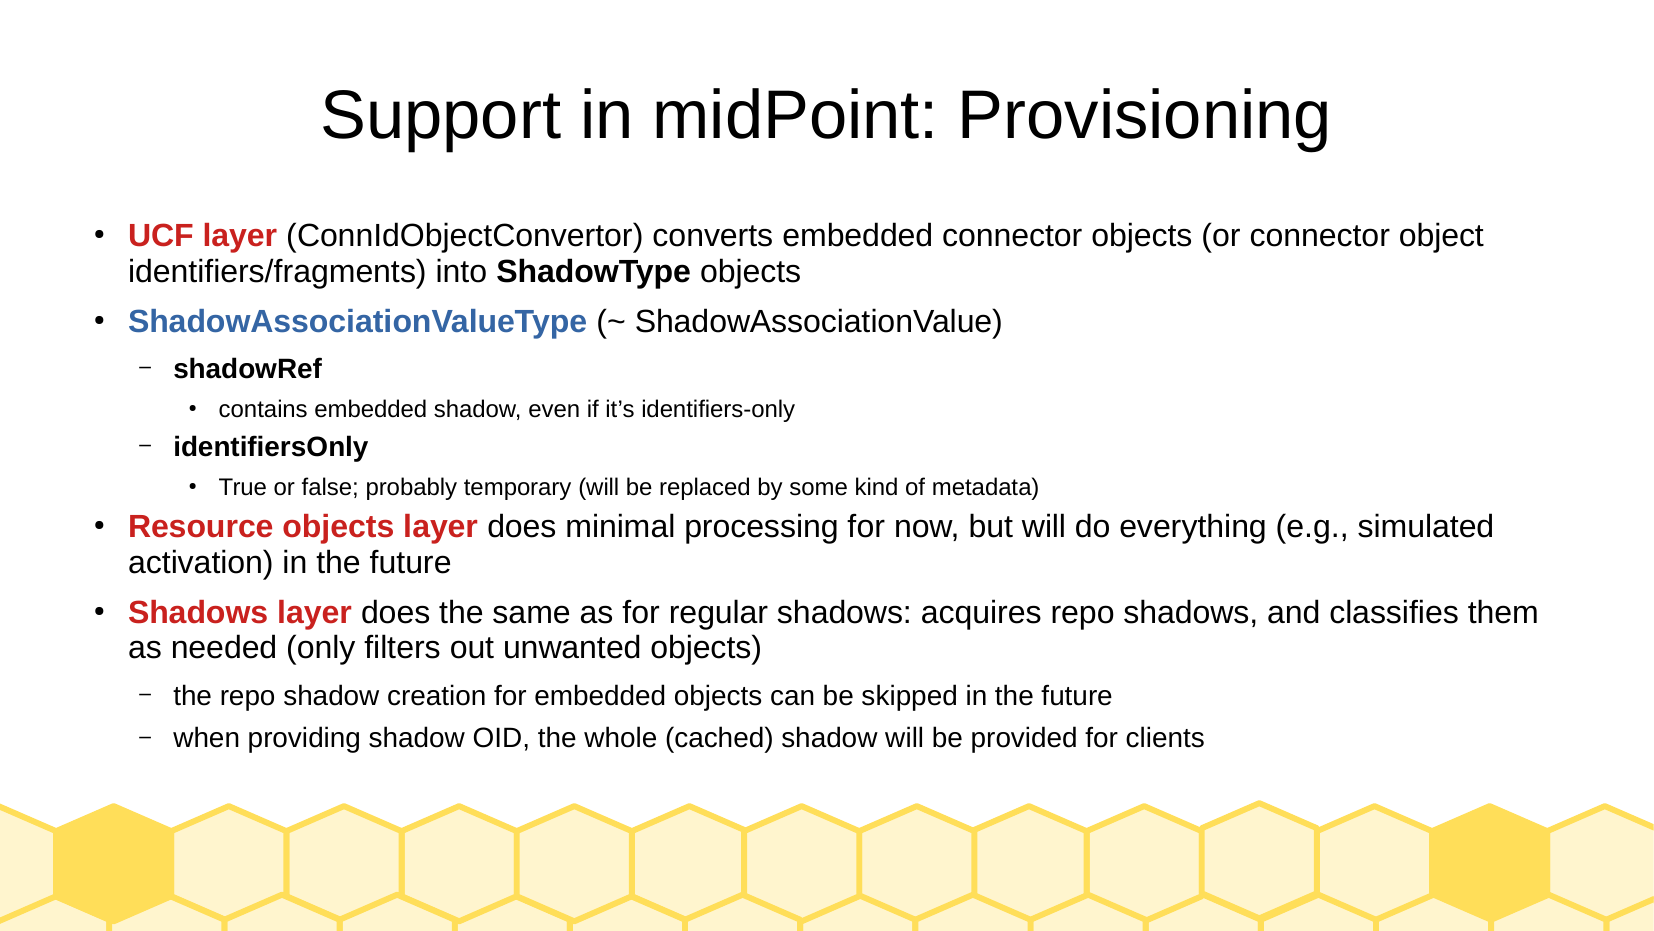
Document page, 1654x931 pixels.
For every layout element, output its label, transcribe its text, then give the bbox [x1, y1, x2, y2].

list UCF layer (ConnIdObjectConvertor) converts embedded connector objects (or connector object identifiers/fragments) into ShadowType objects ShadowAssociationValueType (~ ShadowAssociationValue) shadowRef contains embedded shadow, even if it’s identifiers-only identifiersOnly True or false; probably temporary (will be replaced by some kind of metadata) Resource objects layer does minimal processing for now, but will do everything (e.g., simulated activation) in the future Shadows layer does the same as for regular shadows: acquires repo shadows, and classifies them as needed (only filters out unwanted objects) the repo shadow creation for embedded objects can be skipped in the future when providing shadow OID, the whole (cached) shadow will be provided for clients [82, 217, 1571, 758]
title Support in midPoint: Provisioning [82, 37, 1571, 193]
